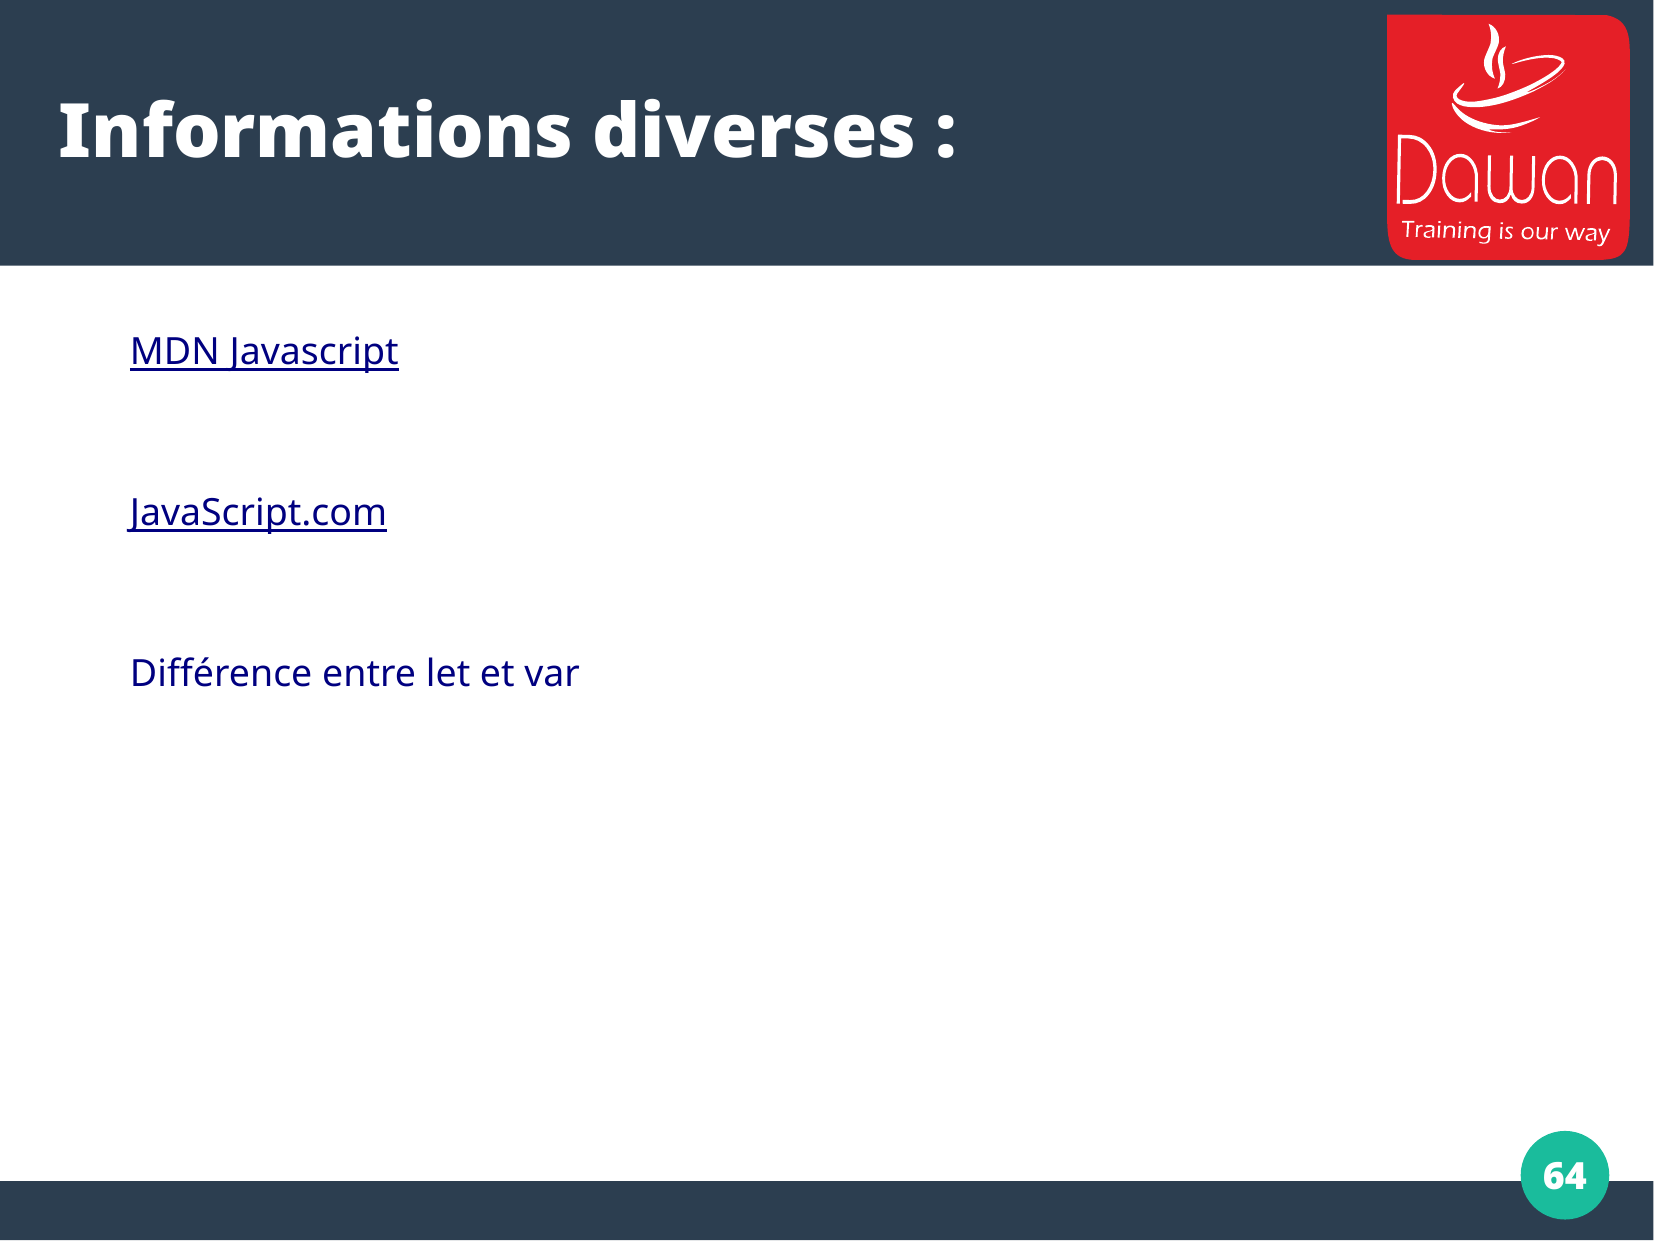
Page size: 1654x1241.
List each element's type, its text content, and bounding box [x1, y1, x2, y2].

title Informations diverses : [59, 49, 1387, 207]
list MDN Javascript JavaScript.com Différence entre let et var [59, 324, 1595, 1152]
picture [1387, 14, 1630, 260]
